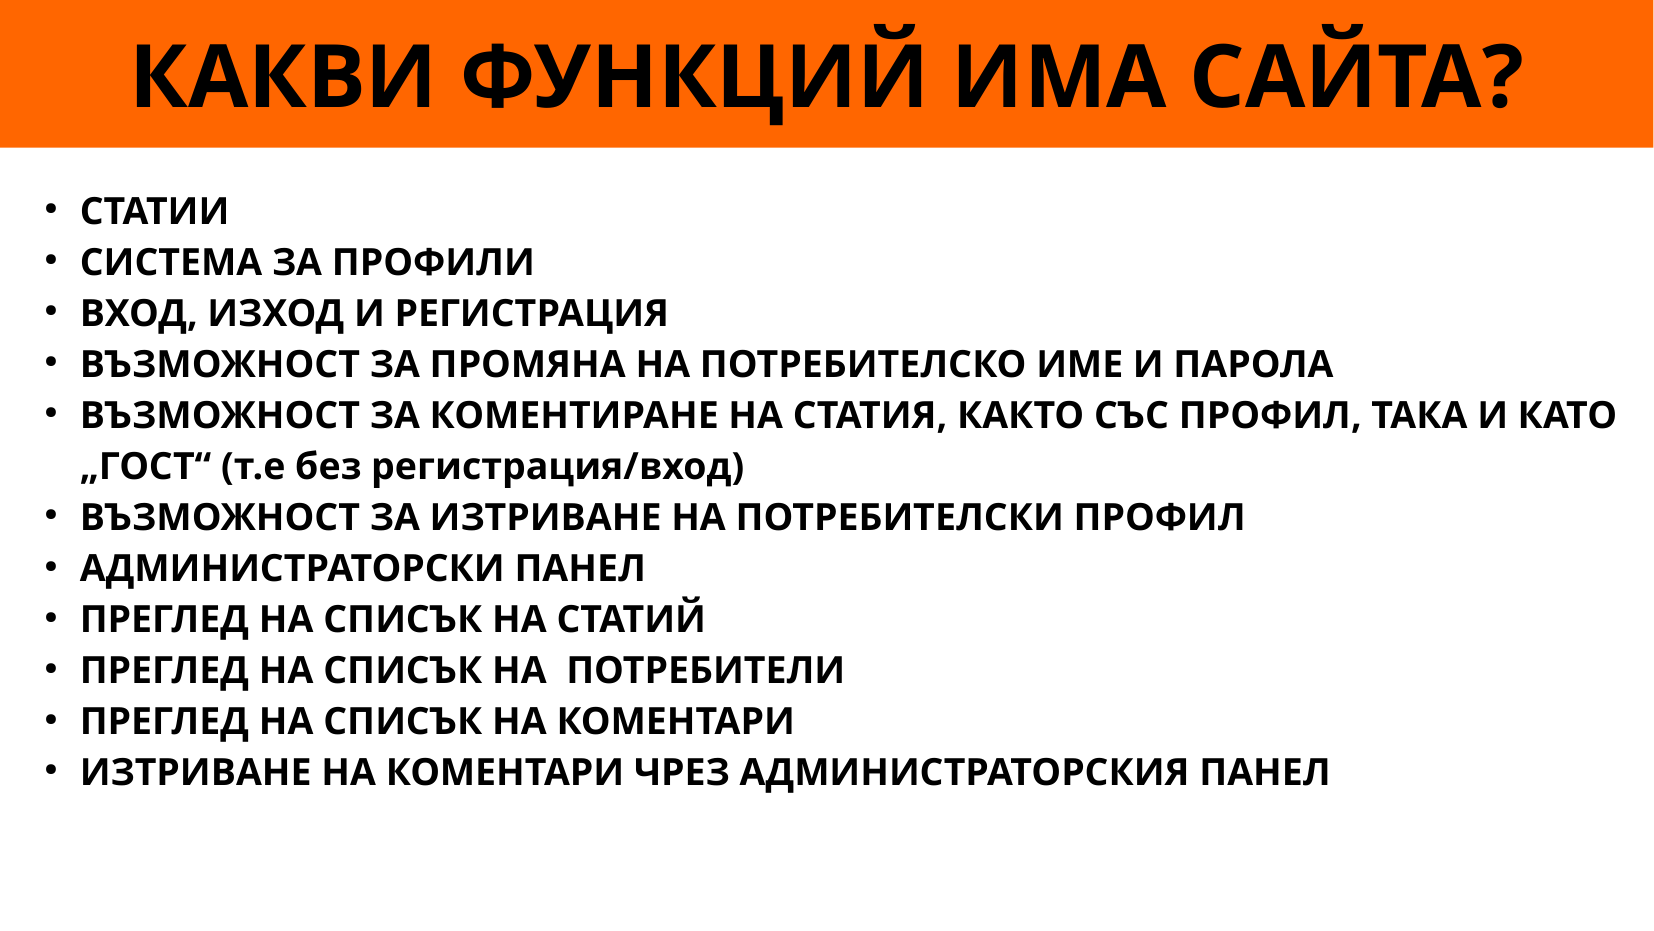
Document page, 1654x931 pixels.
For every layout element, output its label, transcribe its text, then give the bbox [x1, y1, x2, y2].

text_box СТАТИИ СИСТЕМА ЗА ПРОФИЛИ ВХОД, ИЗХОД И РЕГИСТРАЦИЯ ВЪЗМОЖНОСТ ЗА ПРОМЯНА НА ПОТРЕБИТЕЛСКО ИМЕ И ПАРОЛА ВЪЗМОЖНОСТ ЗА КОМЕНТИРАНЕ НА СТАТИЯ, КАКТО СЪС ПРОФИЛ, ТАКА И КАТО „ГОСТ“ (т.е без регистрация/вход) ВЪЗМОЖНОСТ ЗА ИЗТРИВАНЕ НА ПОТРЕБИТЕЛСКИ ПРОФИЛ АДМИНИСТРАТОРСКИ ПАНЕЛ ПРЕГЛЕД НА СПИСЪК НА СТАТИЙ ПРЕГЛЕД НА СПИСЪК НА ПОТРЕБИТЕЛИ ПРЕГЛЕД НА СПИСЪК НА КОМЕНТАРИ ИЗТРИВАНЕ НА КОМЕНТАРИ ЧРЕЗ АДМИНИСТРАТОРСКИЯ ПАНЕЛ [29, 177, 1654, 745]
text_box КАКВИ ФУНКЦИЙ ИМА САЙТА? [0, 0, 1654, 148]
